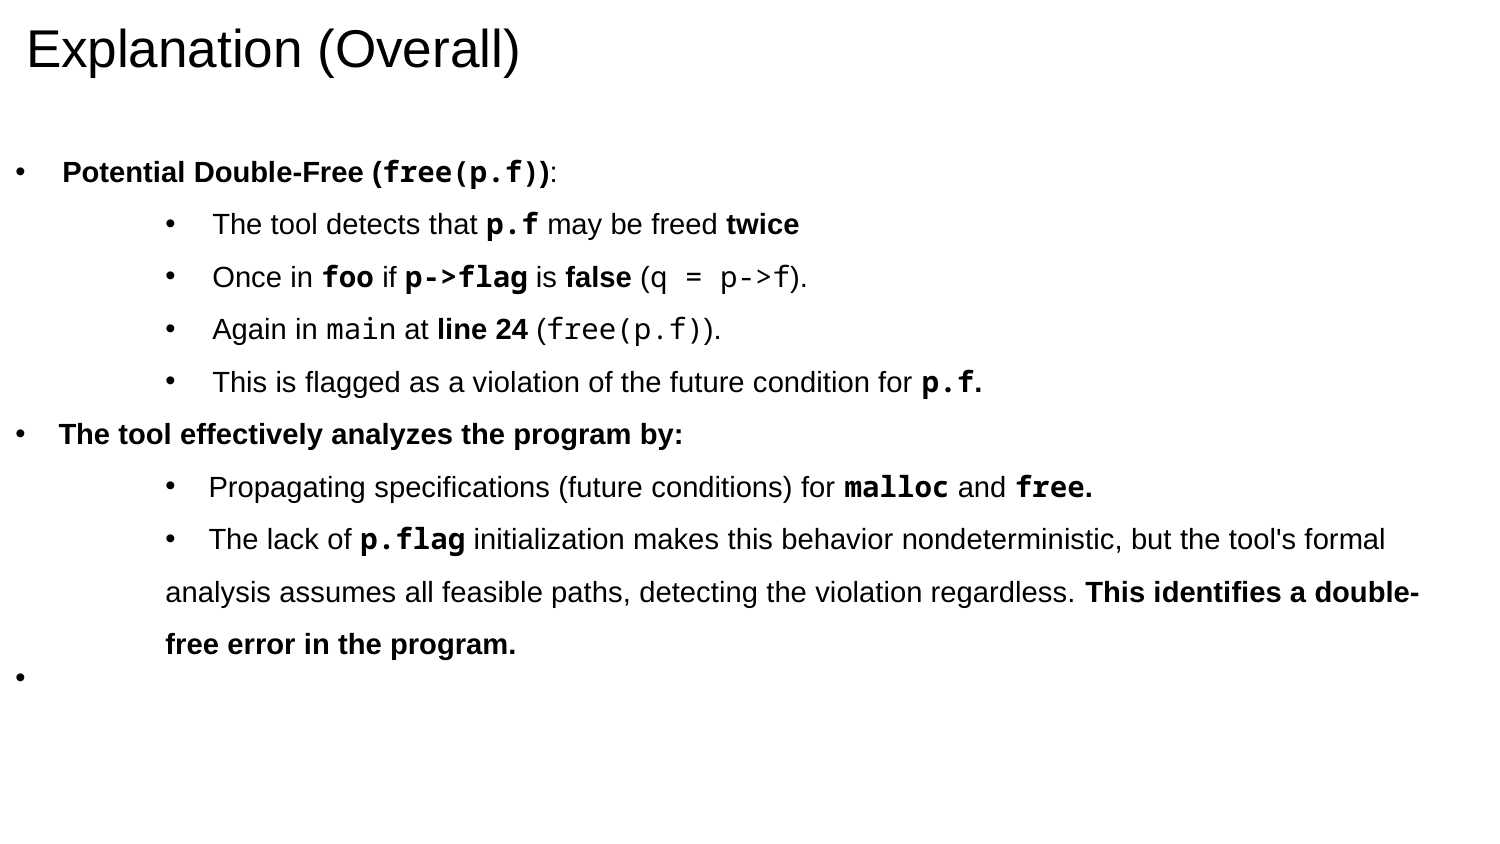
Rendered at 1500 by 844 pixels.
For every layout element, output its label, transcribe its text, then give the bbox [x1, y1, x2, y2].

title Explanation (Overall) [11, 0, 1409, 94]
text_box Potential Double-Free (free(p.f)): The tool detects that p.f may be freed twice Once in foo if p->flag is false (q = p->f). Again in main at line 24 (free(p.f)). This is flagged as a violation of the future condition for p.f. The tool effectively analyzes the program by: Propagating specifications (future conditions) for malloc and free. The lack of p.flag initialization makes this behavior nondeterministic, but the tool's formal analysis assumes all feasible paths, detecting the violation regardless. This identifies a double-free error in the program. [0, 93, 1489, 844]
